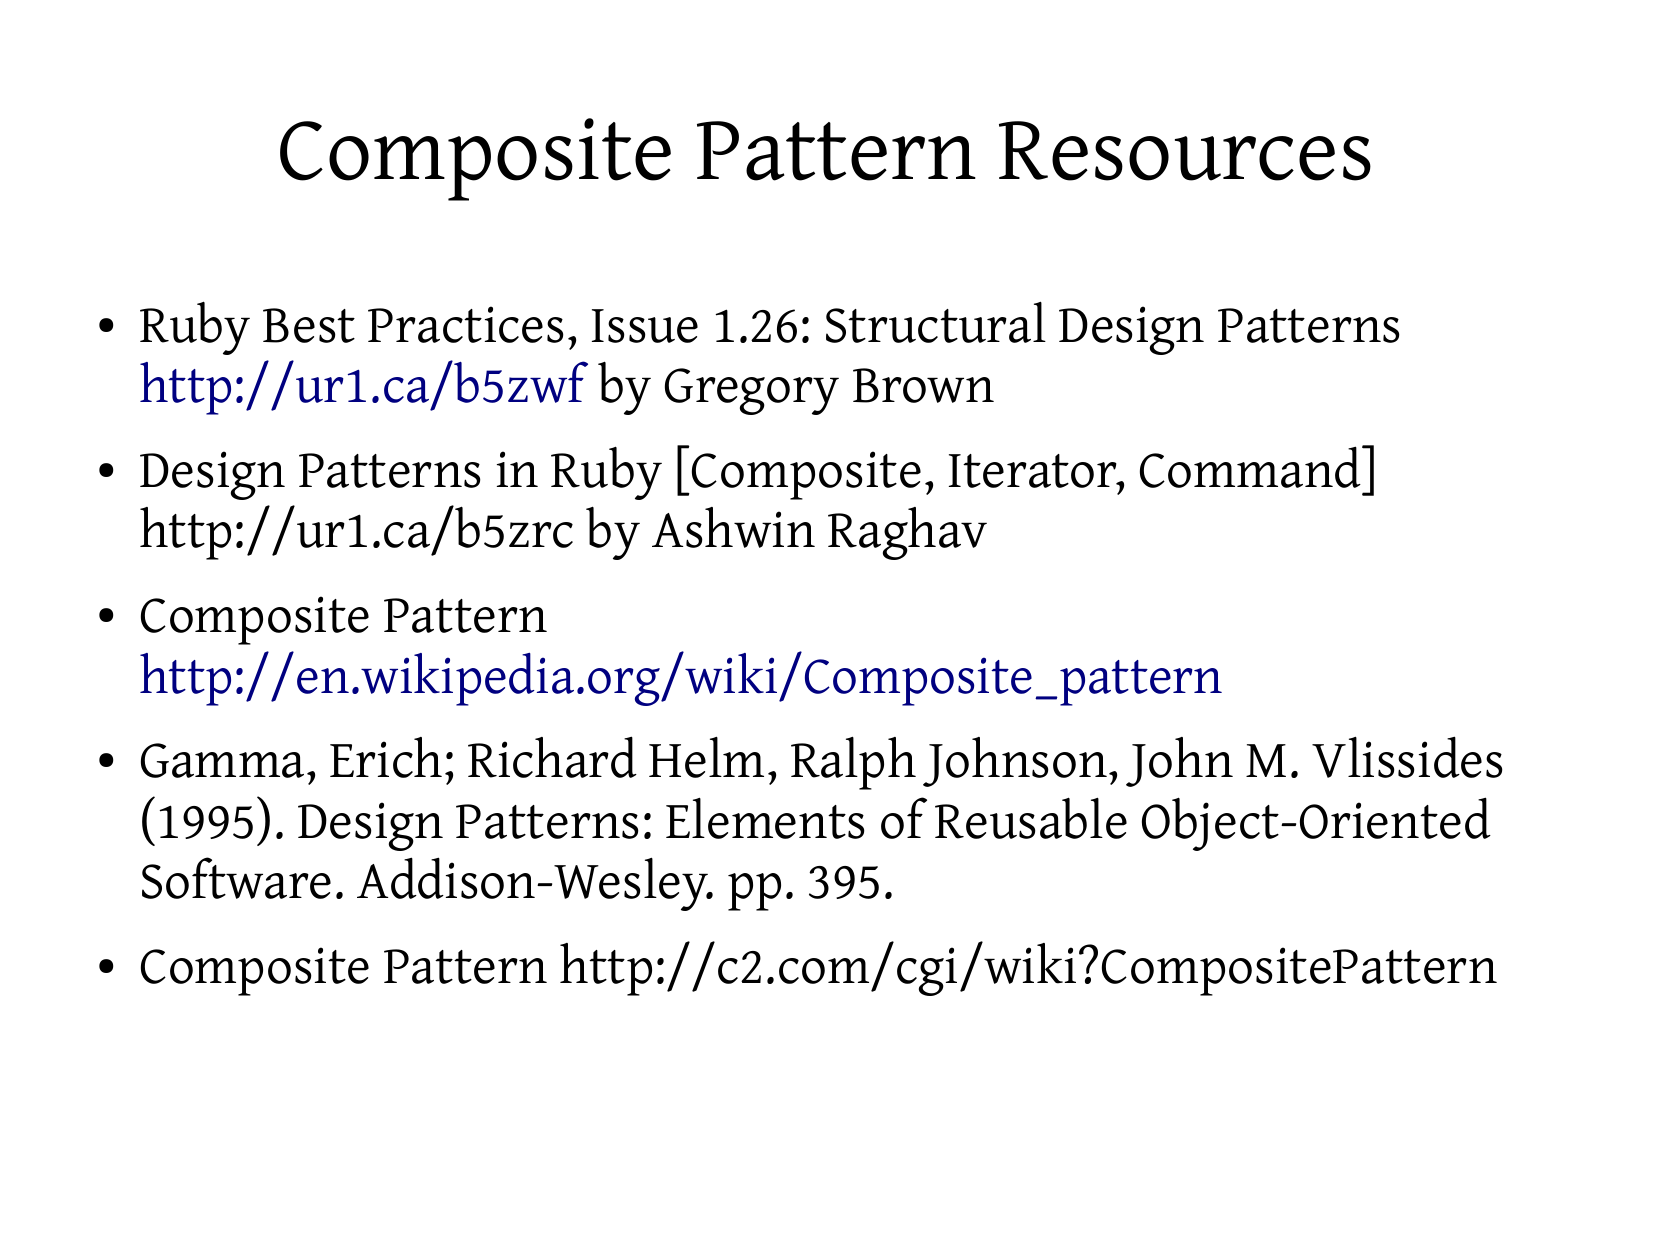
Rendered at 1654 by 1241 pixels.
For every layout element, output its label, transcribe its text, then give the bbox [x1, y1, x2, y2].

title Composite Pattern Resources [82, 49, 1571, 257]
list Ruby Best Practices, Issue 1.26: Structural Design Patterns http://ur1.ca/b5zwf by Gregory Brown Design Patterns in Ruby [Composite, Iterator, Command] http://ur1.ca/b5zrc by Ashwin Raghav Composite Pattern http://en.wikipedia.org/wiki/Composite_pattern Gamma, Erich; Richard Helm, Ralph Johnson, John M. Vlissides (1995). Design Patterns: Elements of Reusable Object-Oriented Software. Addison-Wesley. pp. 395. Composite Pattern http://c2.com/cgi/wiki?CompositePattern [82, 296, 1538, 1016]
